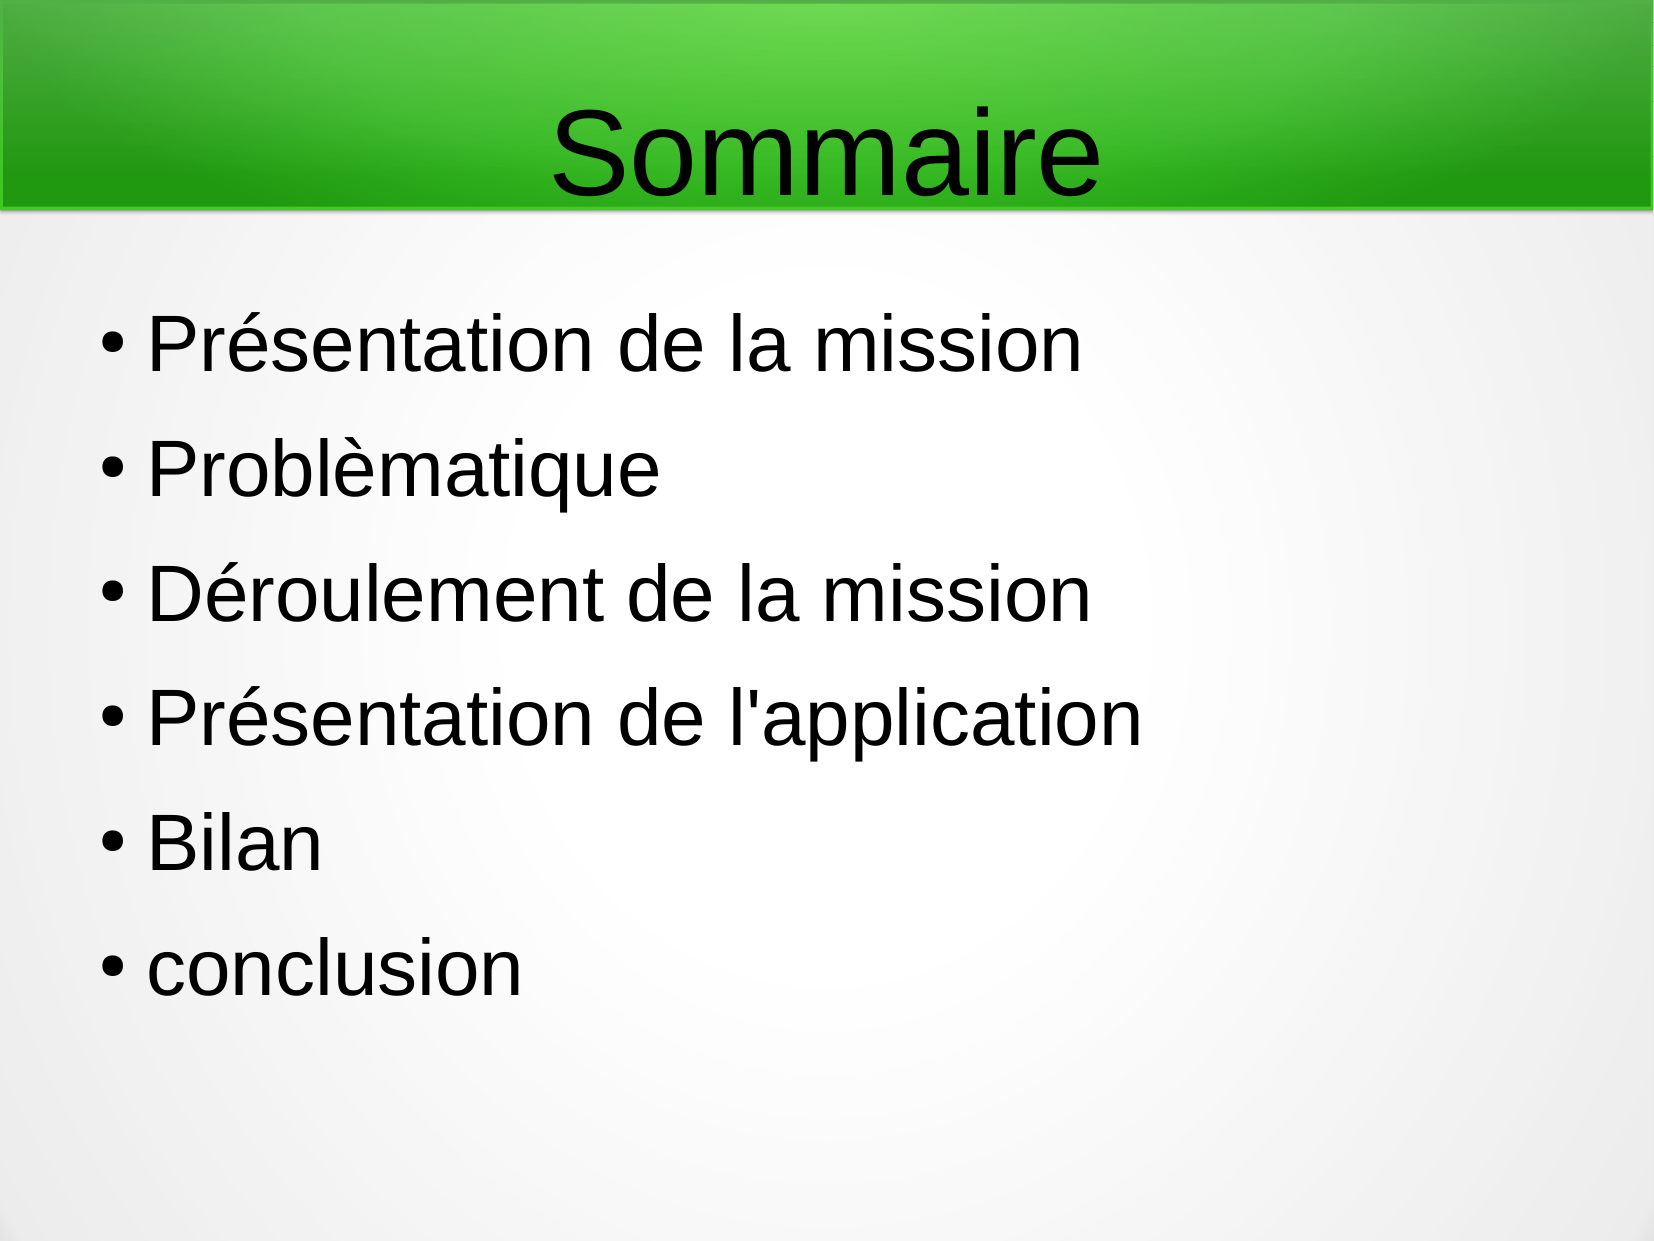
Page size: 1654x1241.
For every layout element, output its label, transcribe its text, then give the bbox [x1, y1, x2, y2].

title Sommaire [82, 49, 1571, 257]
list Présentation de la mission Problèmatique Déroulement de la mission Présentation de l'application Bilan conclusion [82, 299, 1571, 1019]
